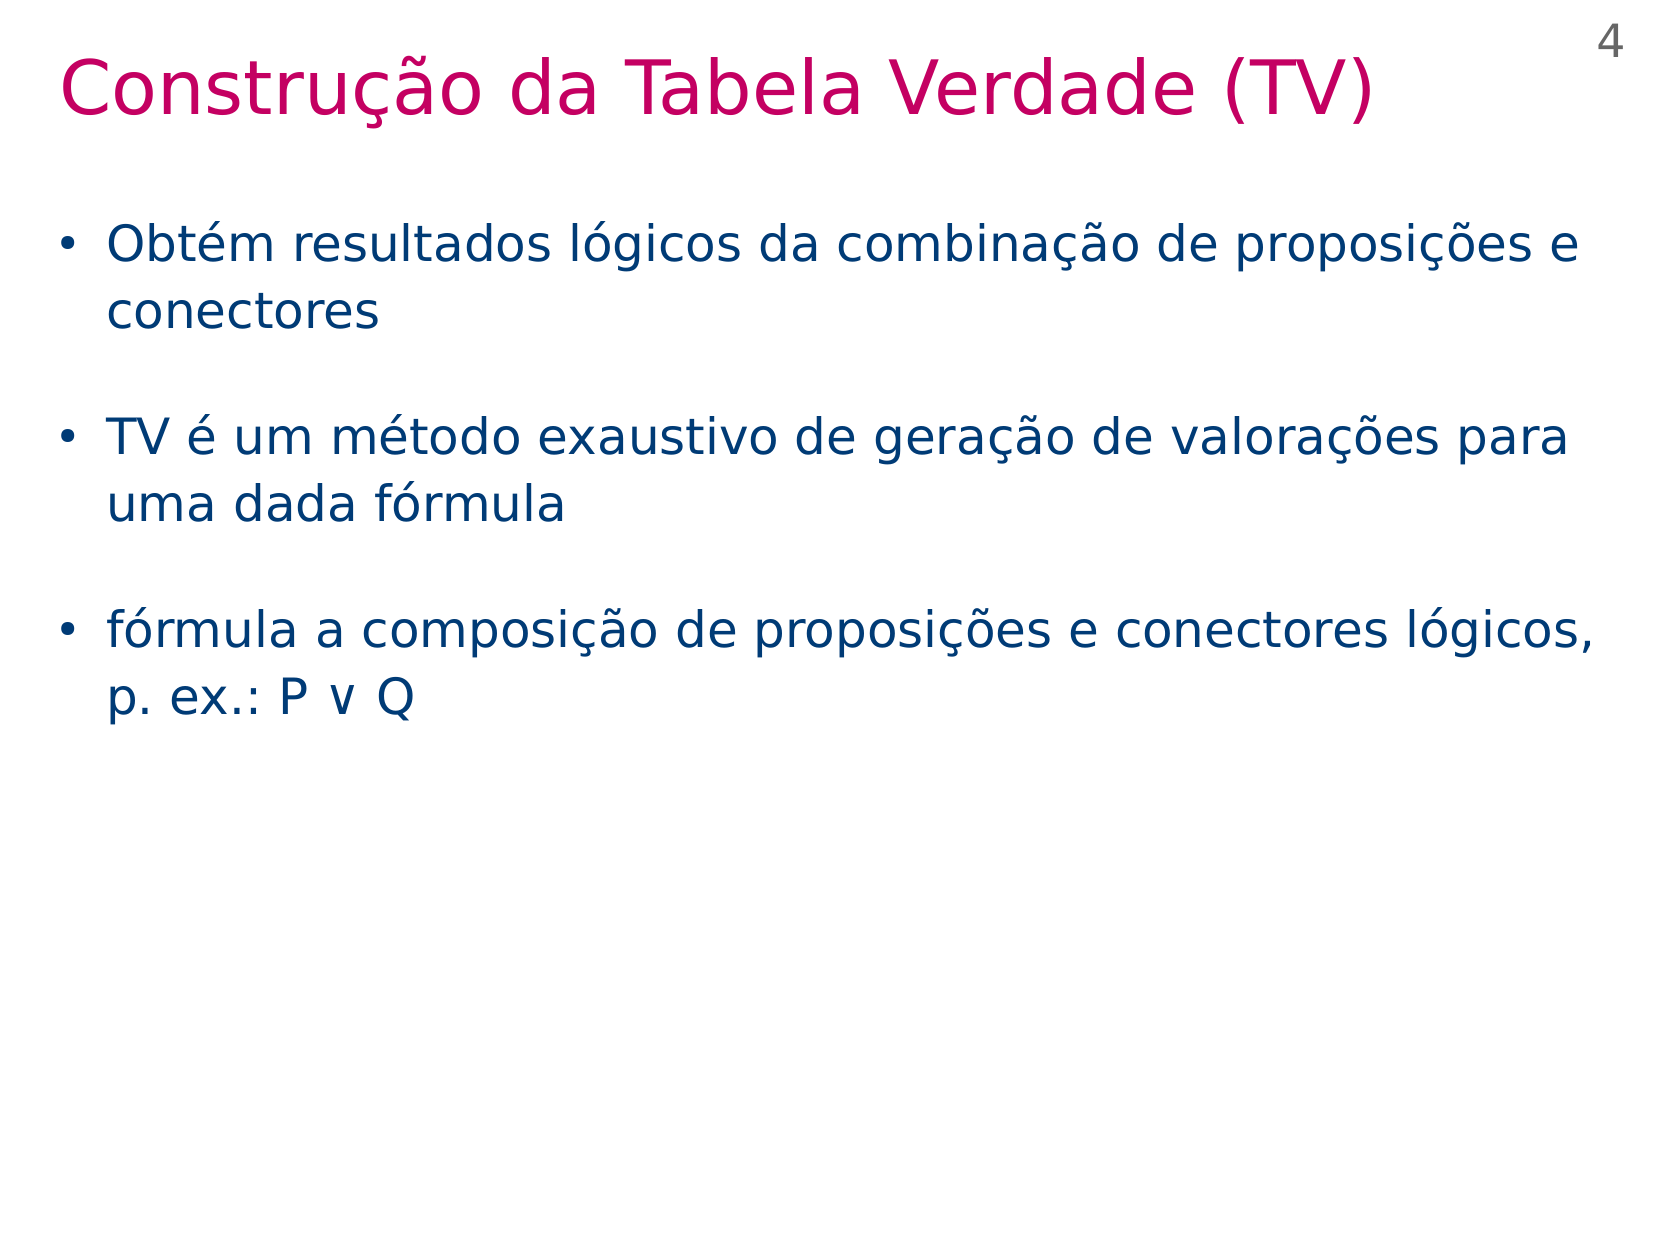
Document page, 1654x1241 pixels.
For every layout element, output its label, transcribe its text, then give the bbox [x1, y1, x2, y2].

title Construção da Tabela Verdade (TV) [59, 29, 1595, 148]
list Obtém resultados lógicos da combinação de proposições e conectores TV é um método exaustivo de geração de valorações para uma dada fórmula fórmula a composição de proposições e conectores lógicos, p. ex.: P ∨ Q [59, 206, 1625, 1211]
